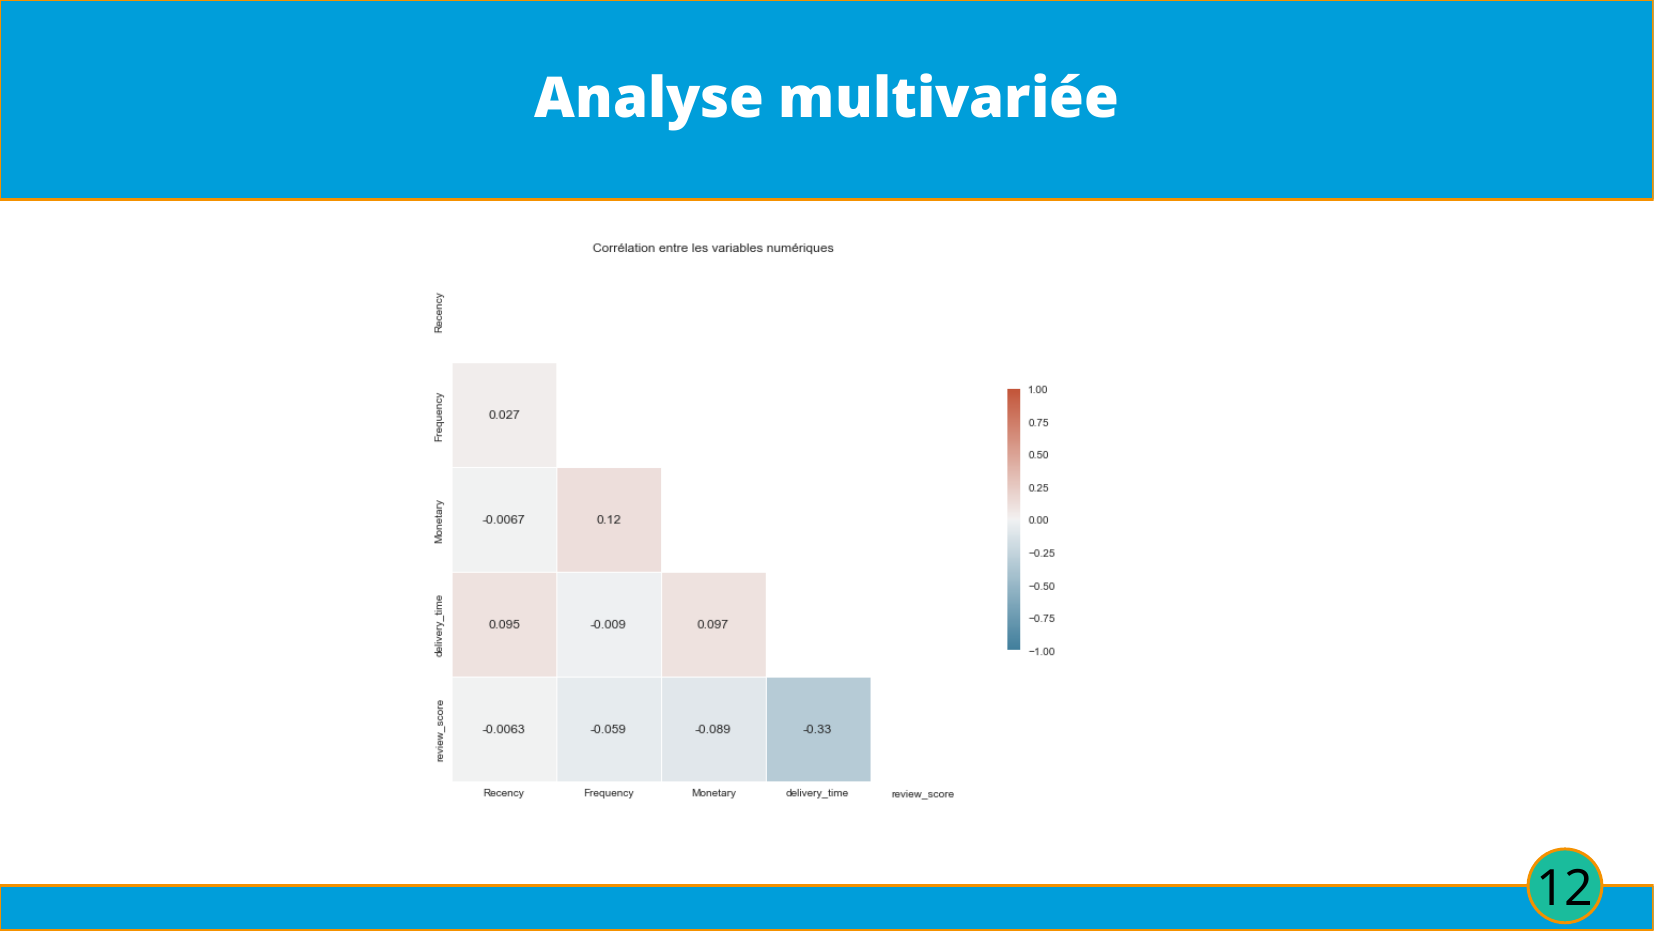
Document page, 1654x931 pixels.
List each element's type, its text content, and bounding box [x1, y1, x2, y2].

picture [427, 236, 1063, 806]
title Analyse multivariée [59, 37, 1595, 155]
